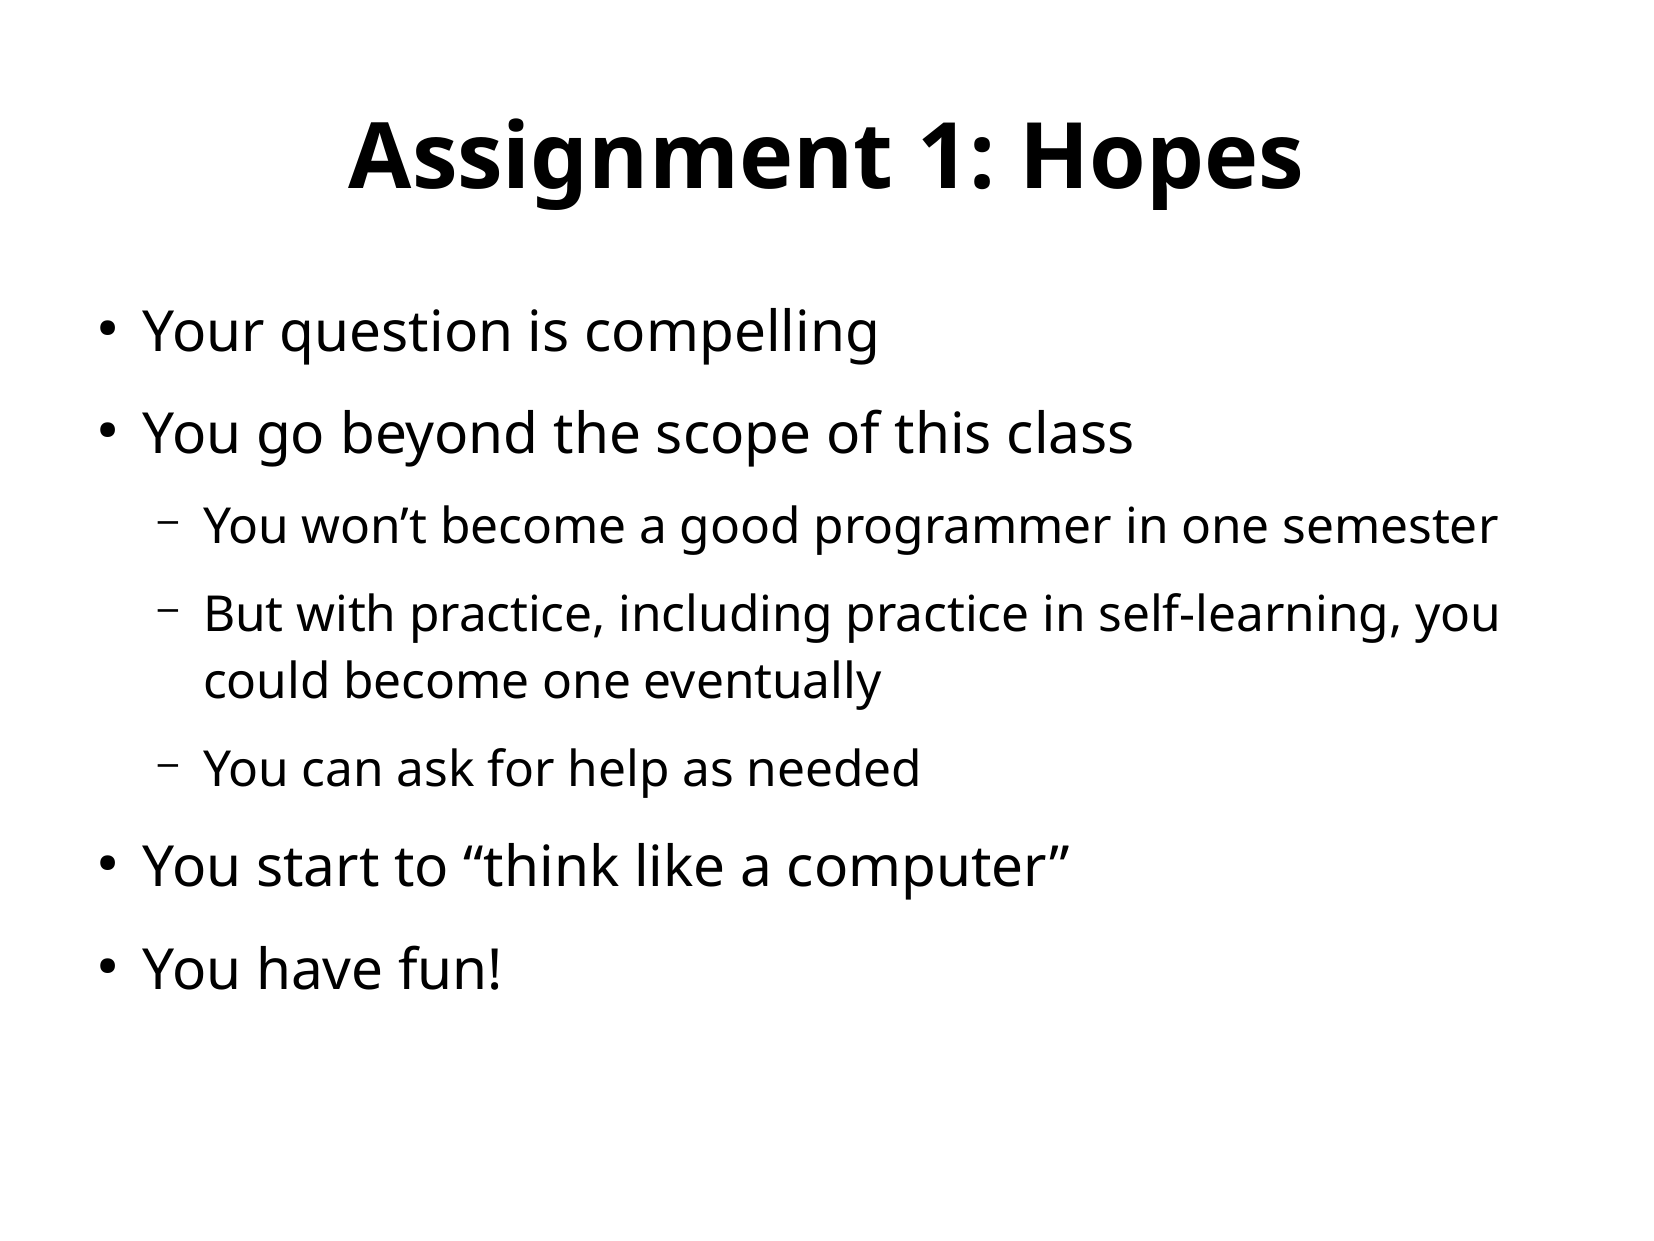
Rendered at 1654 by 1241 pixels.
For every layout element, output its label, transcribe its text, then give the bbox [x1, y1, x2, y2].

title Assignment 1: Hopes [82, 49, 1571, 257]
list Your question is compelling You go beyond the scope of this class You won’t become a good programmer in one semester But with practice, including practice in self-learning, you could become one eventually You can ask for help as needed You start to “think like a computer” You have fun! [82, 290, 1571, 1010]
